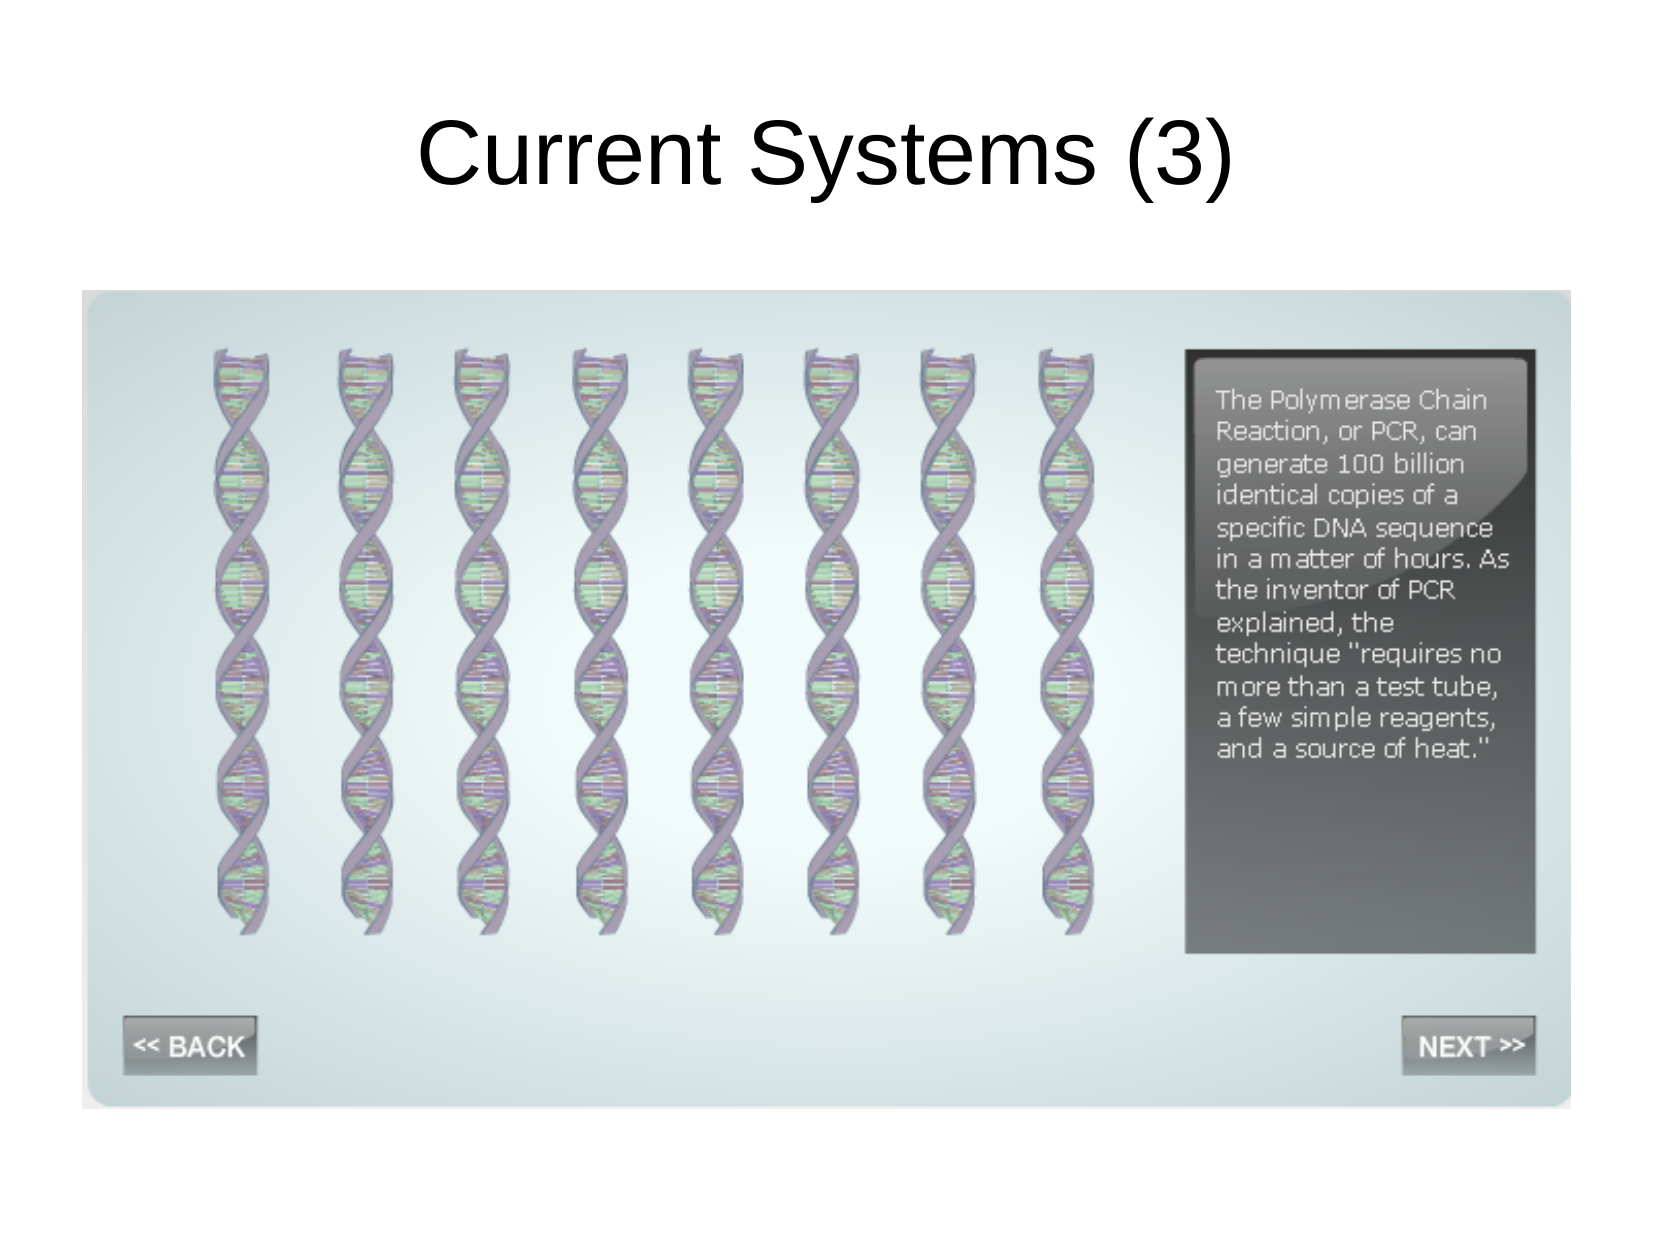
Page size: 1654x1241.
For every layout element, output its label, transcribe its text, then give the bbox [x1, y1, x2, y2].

picture [82, 290, 1571, 1109]
title Current Systems (3) [82, 49, 1571, 257]
